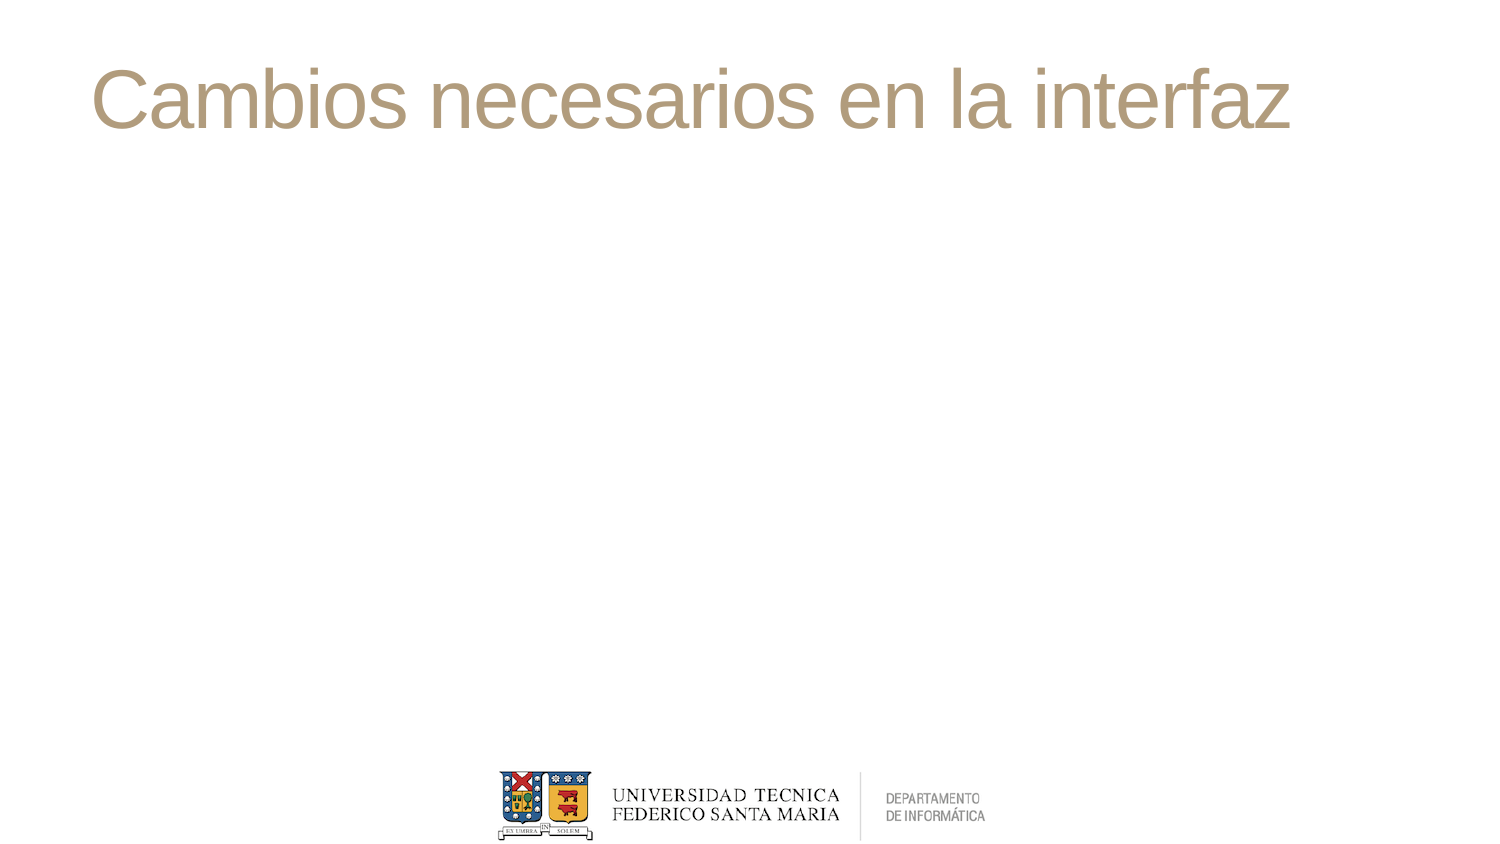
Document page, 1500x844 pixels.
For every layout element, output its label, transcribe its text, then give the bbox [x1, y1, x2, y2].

picture [494, 767, 1006, 842]
title Cambios necesarios en la interfaz [75, 33, 1425, 156]
